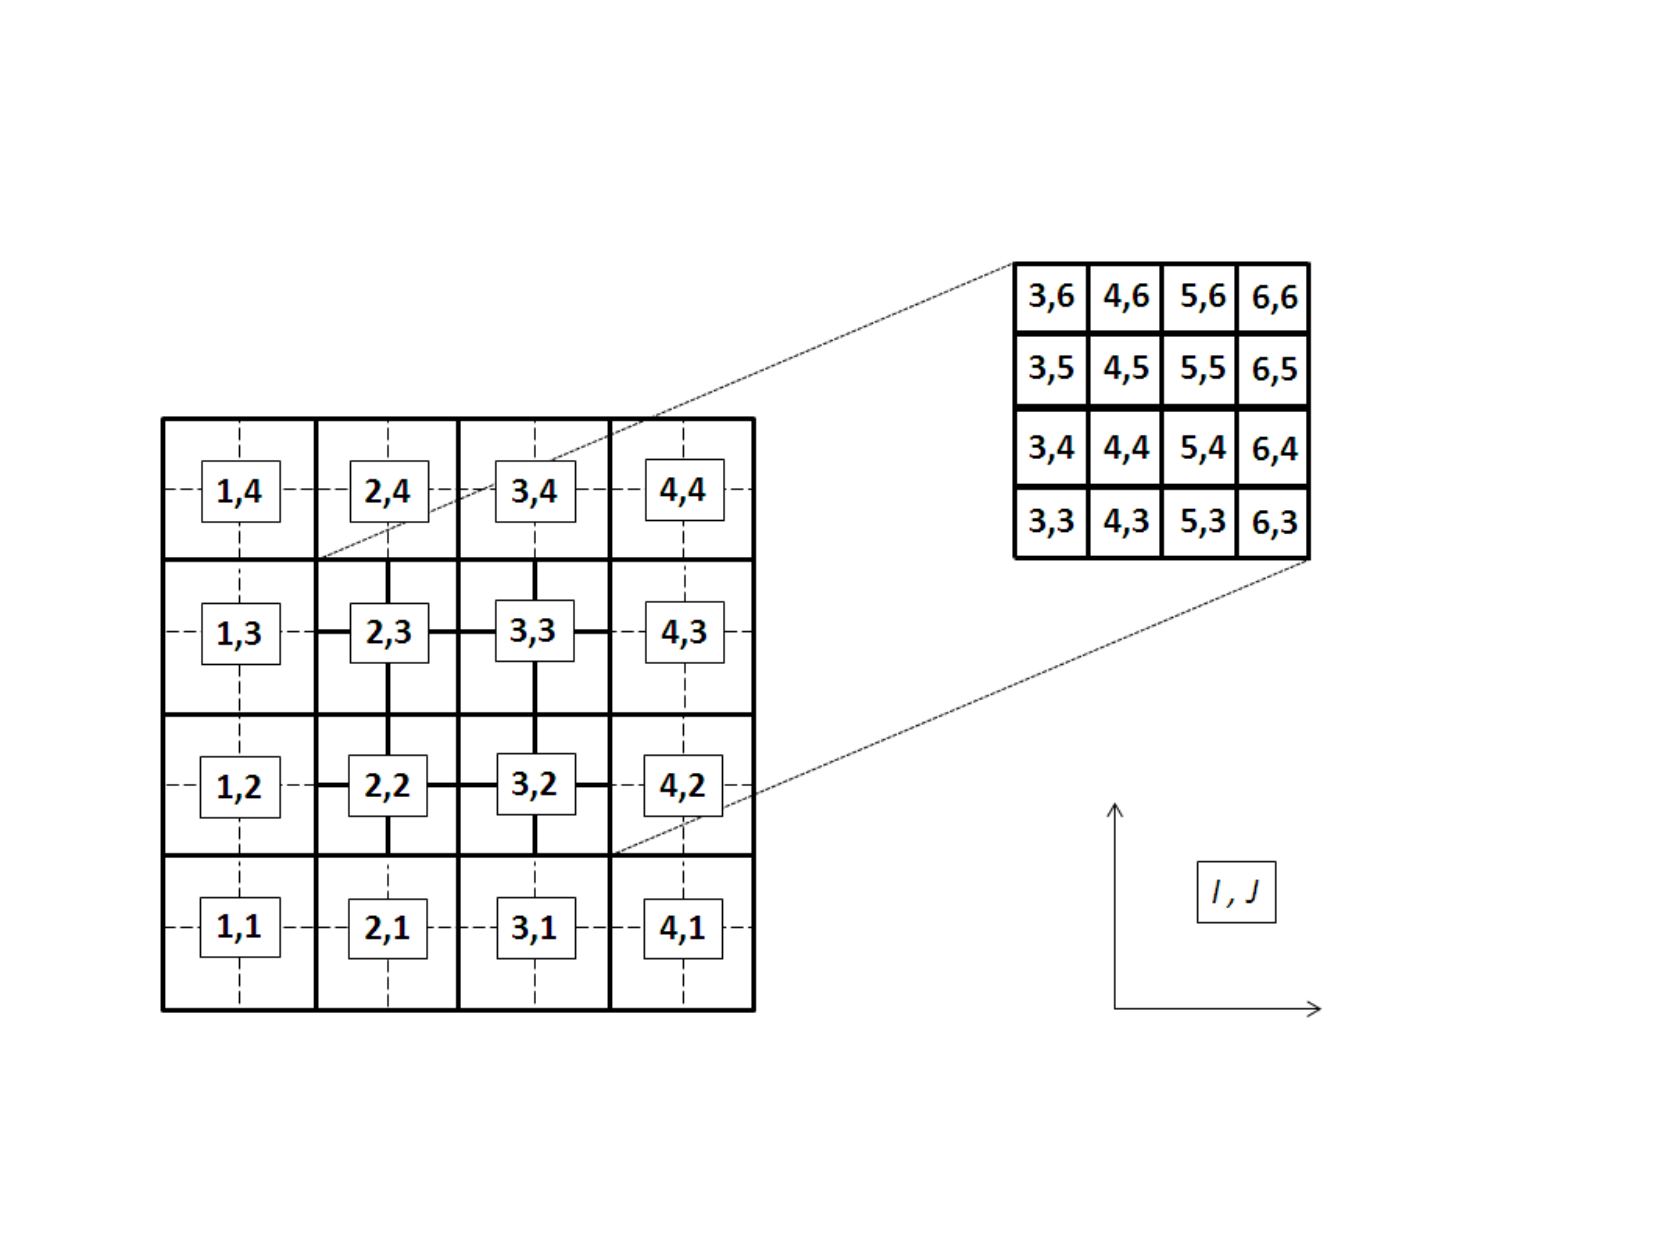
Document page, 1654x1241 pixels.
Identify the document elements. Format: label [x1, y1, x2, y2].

picture [139, 243, 1355, 1038]
